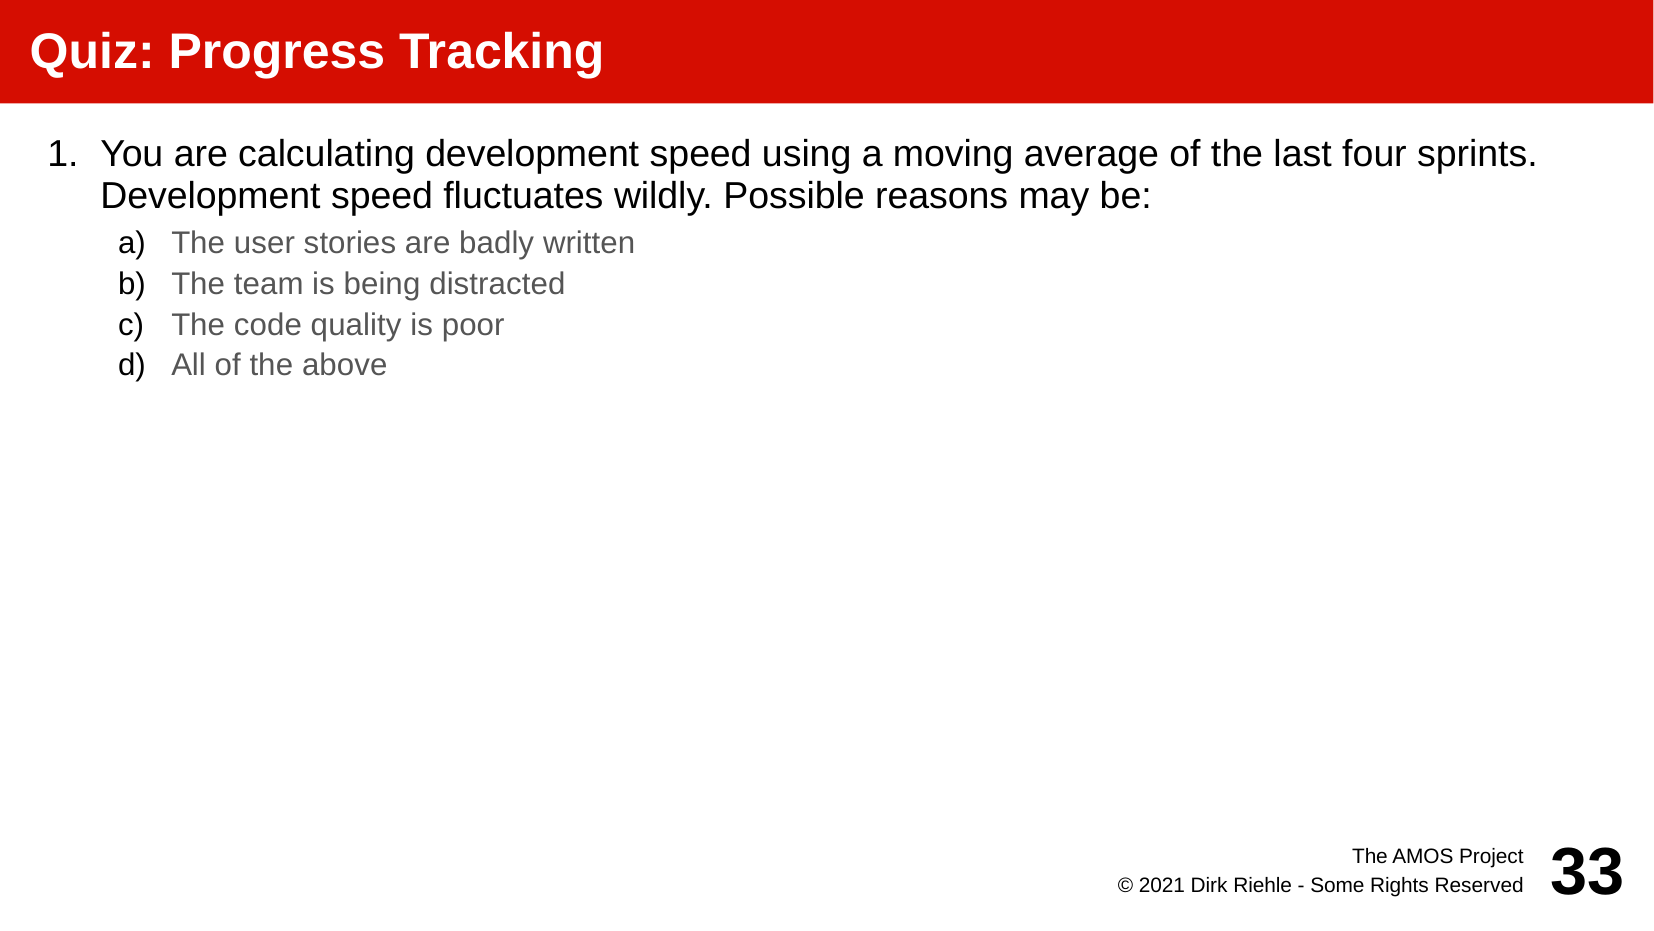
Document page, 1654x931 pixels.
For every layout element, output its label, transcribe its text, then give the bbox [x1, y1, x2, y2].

title Quiz: Progress Tracking [0, 0, 1654, 104]
list You are calculating development speed using a moving average of the last four sprints. Development speed fluctuates wildly. Possible reasons may be: The user stories are badly written The team is being distracted The code quality is poor All of the above [29, 132, 1625, 813]
